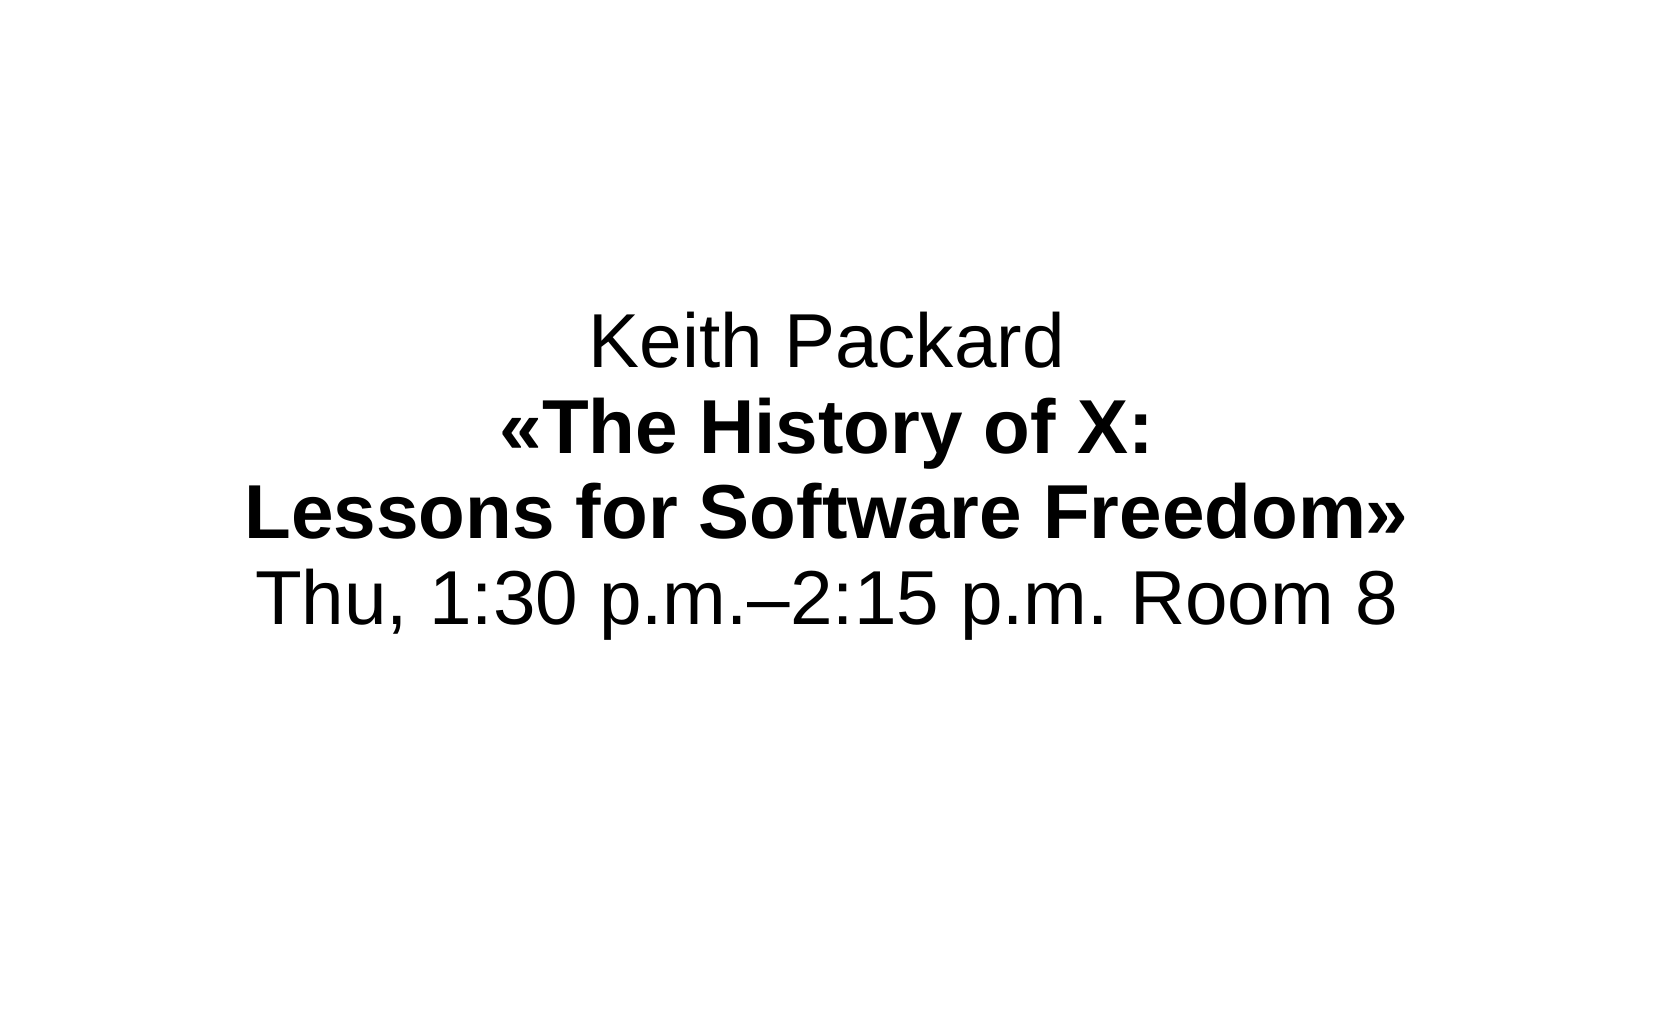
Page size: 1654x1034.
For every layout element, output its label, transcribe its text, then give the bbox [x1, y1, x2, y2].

title Keith Packard «The History of X: Lessons for Software Freedom» Thu, 1:30 p.m.–2:15 p.m. Room 8 [82, 41, 1571, 898]
